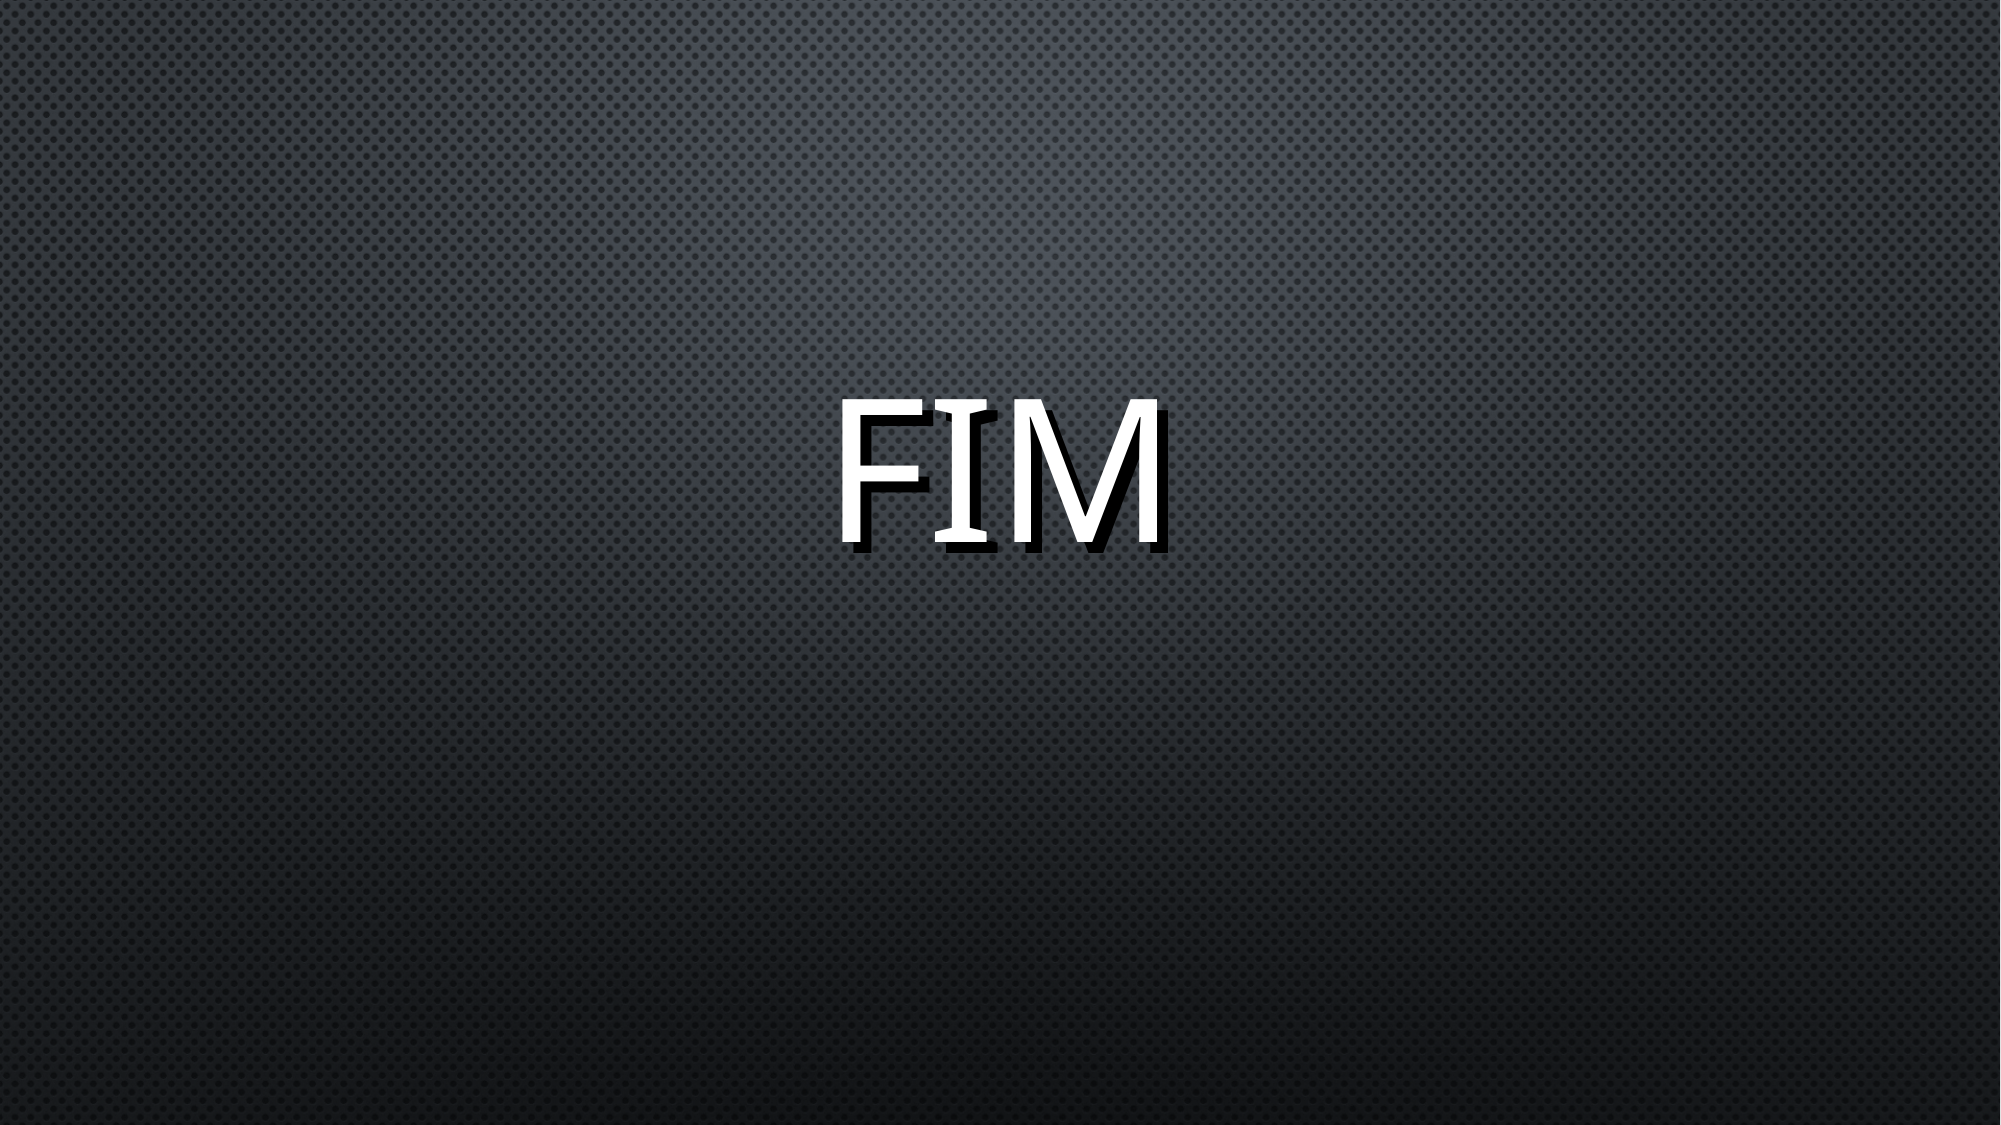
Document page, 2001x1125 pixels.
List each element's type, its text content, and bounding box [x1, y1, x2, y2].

list FIM [187, 206, 1813, 719]
